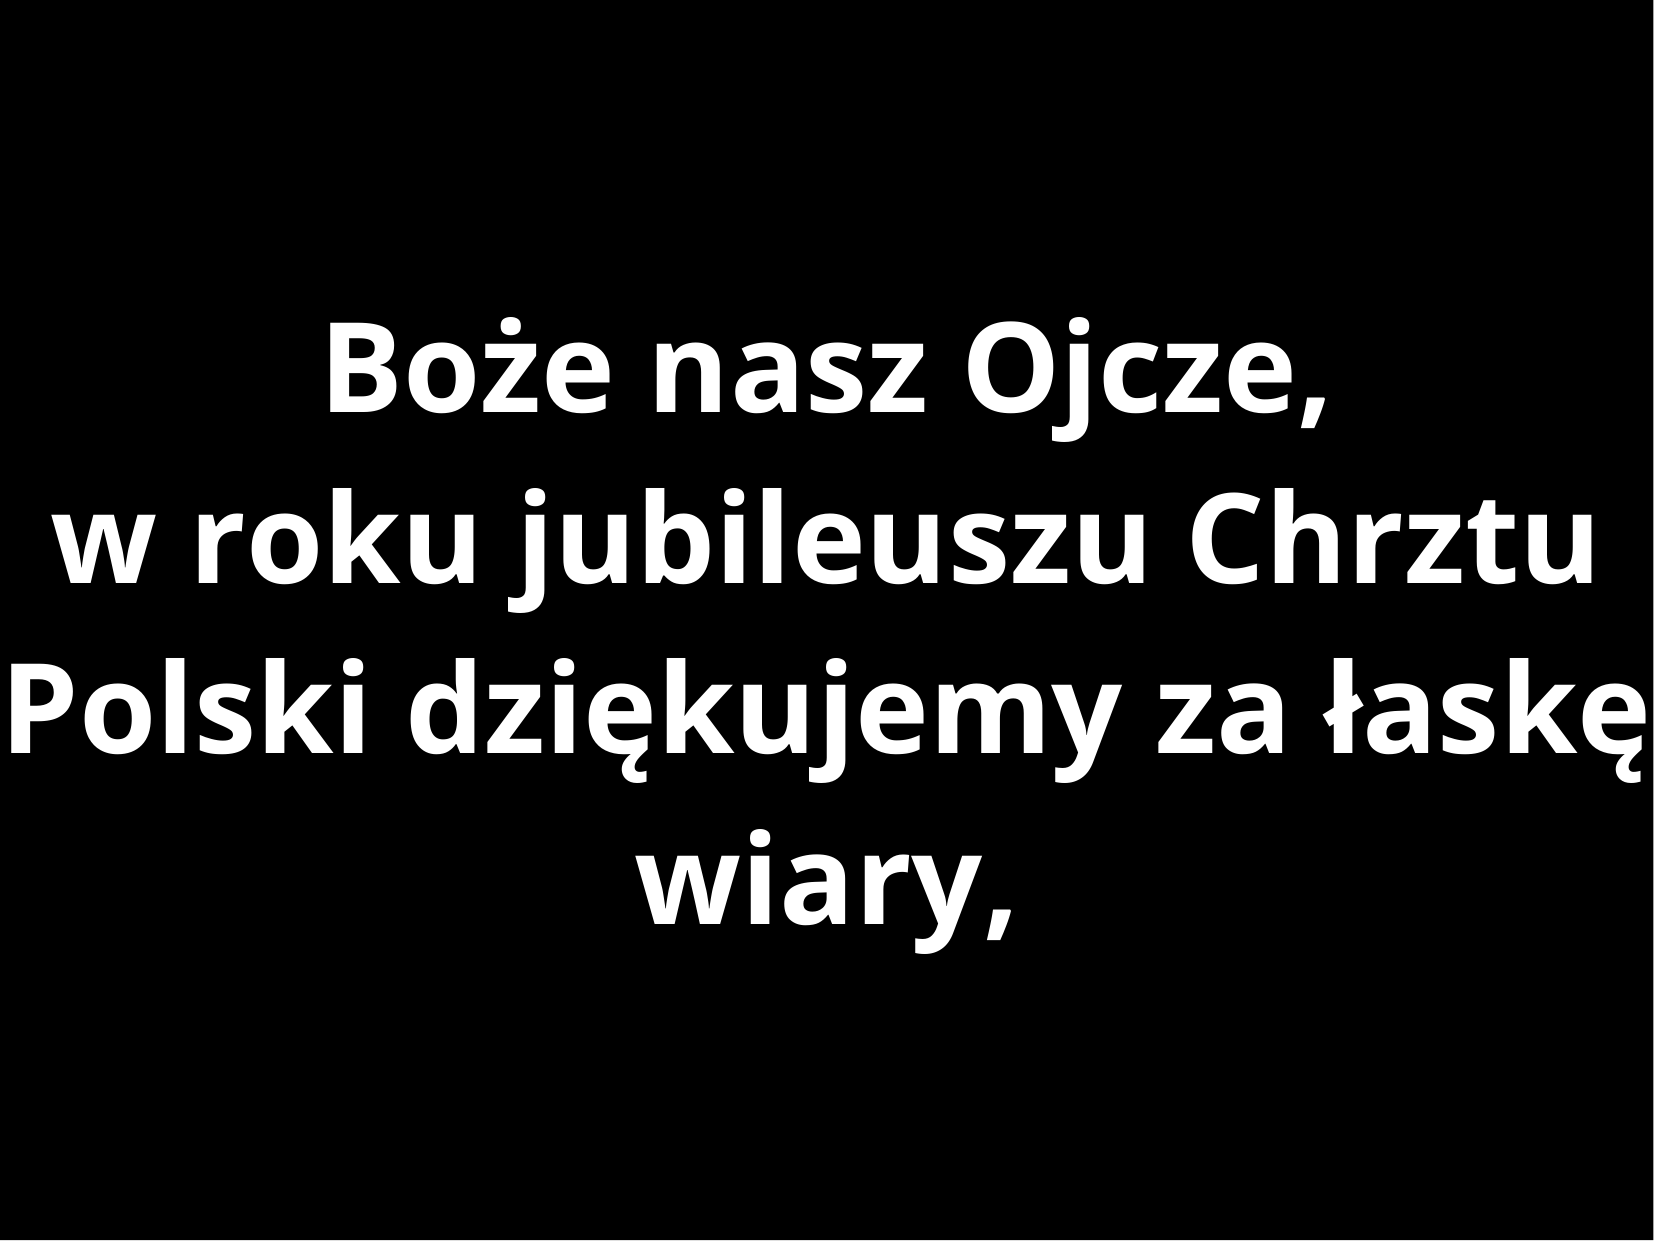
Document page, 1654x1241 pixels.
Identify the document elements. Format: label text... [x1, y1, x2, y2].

title Boże nasz Ojcze, w roku jubileuszu Chrztu Polski dziękujemy za łaskę wiary, [0, 0, 1654, 1241]
